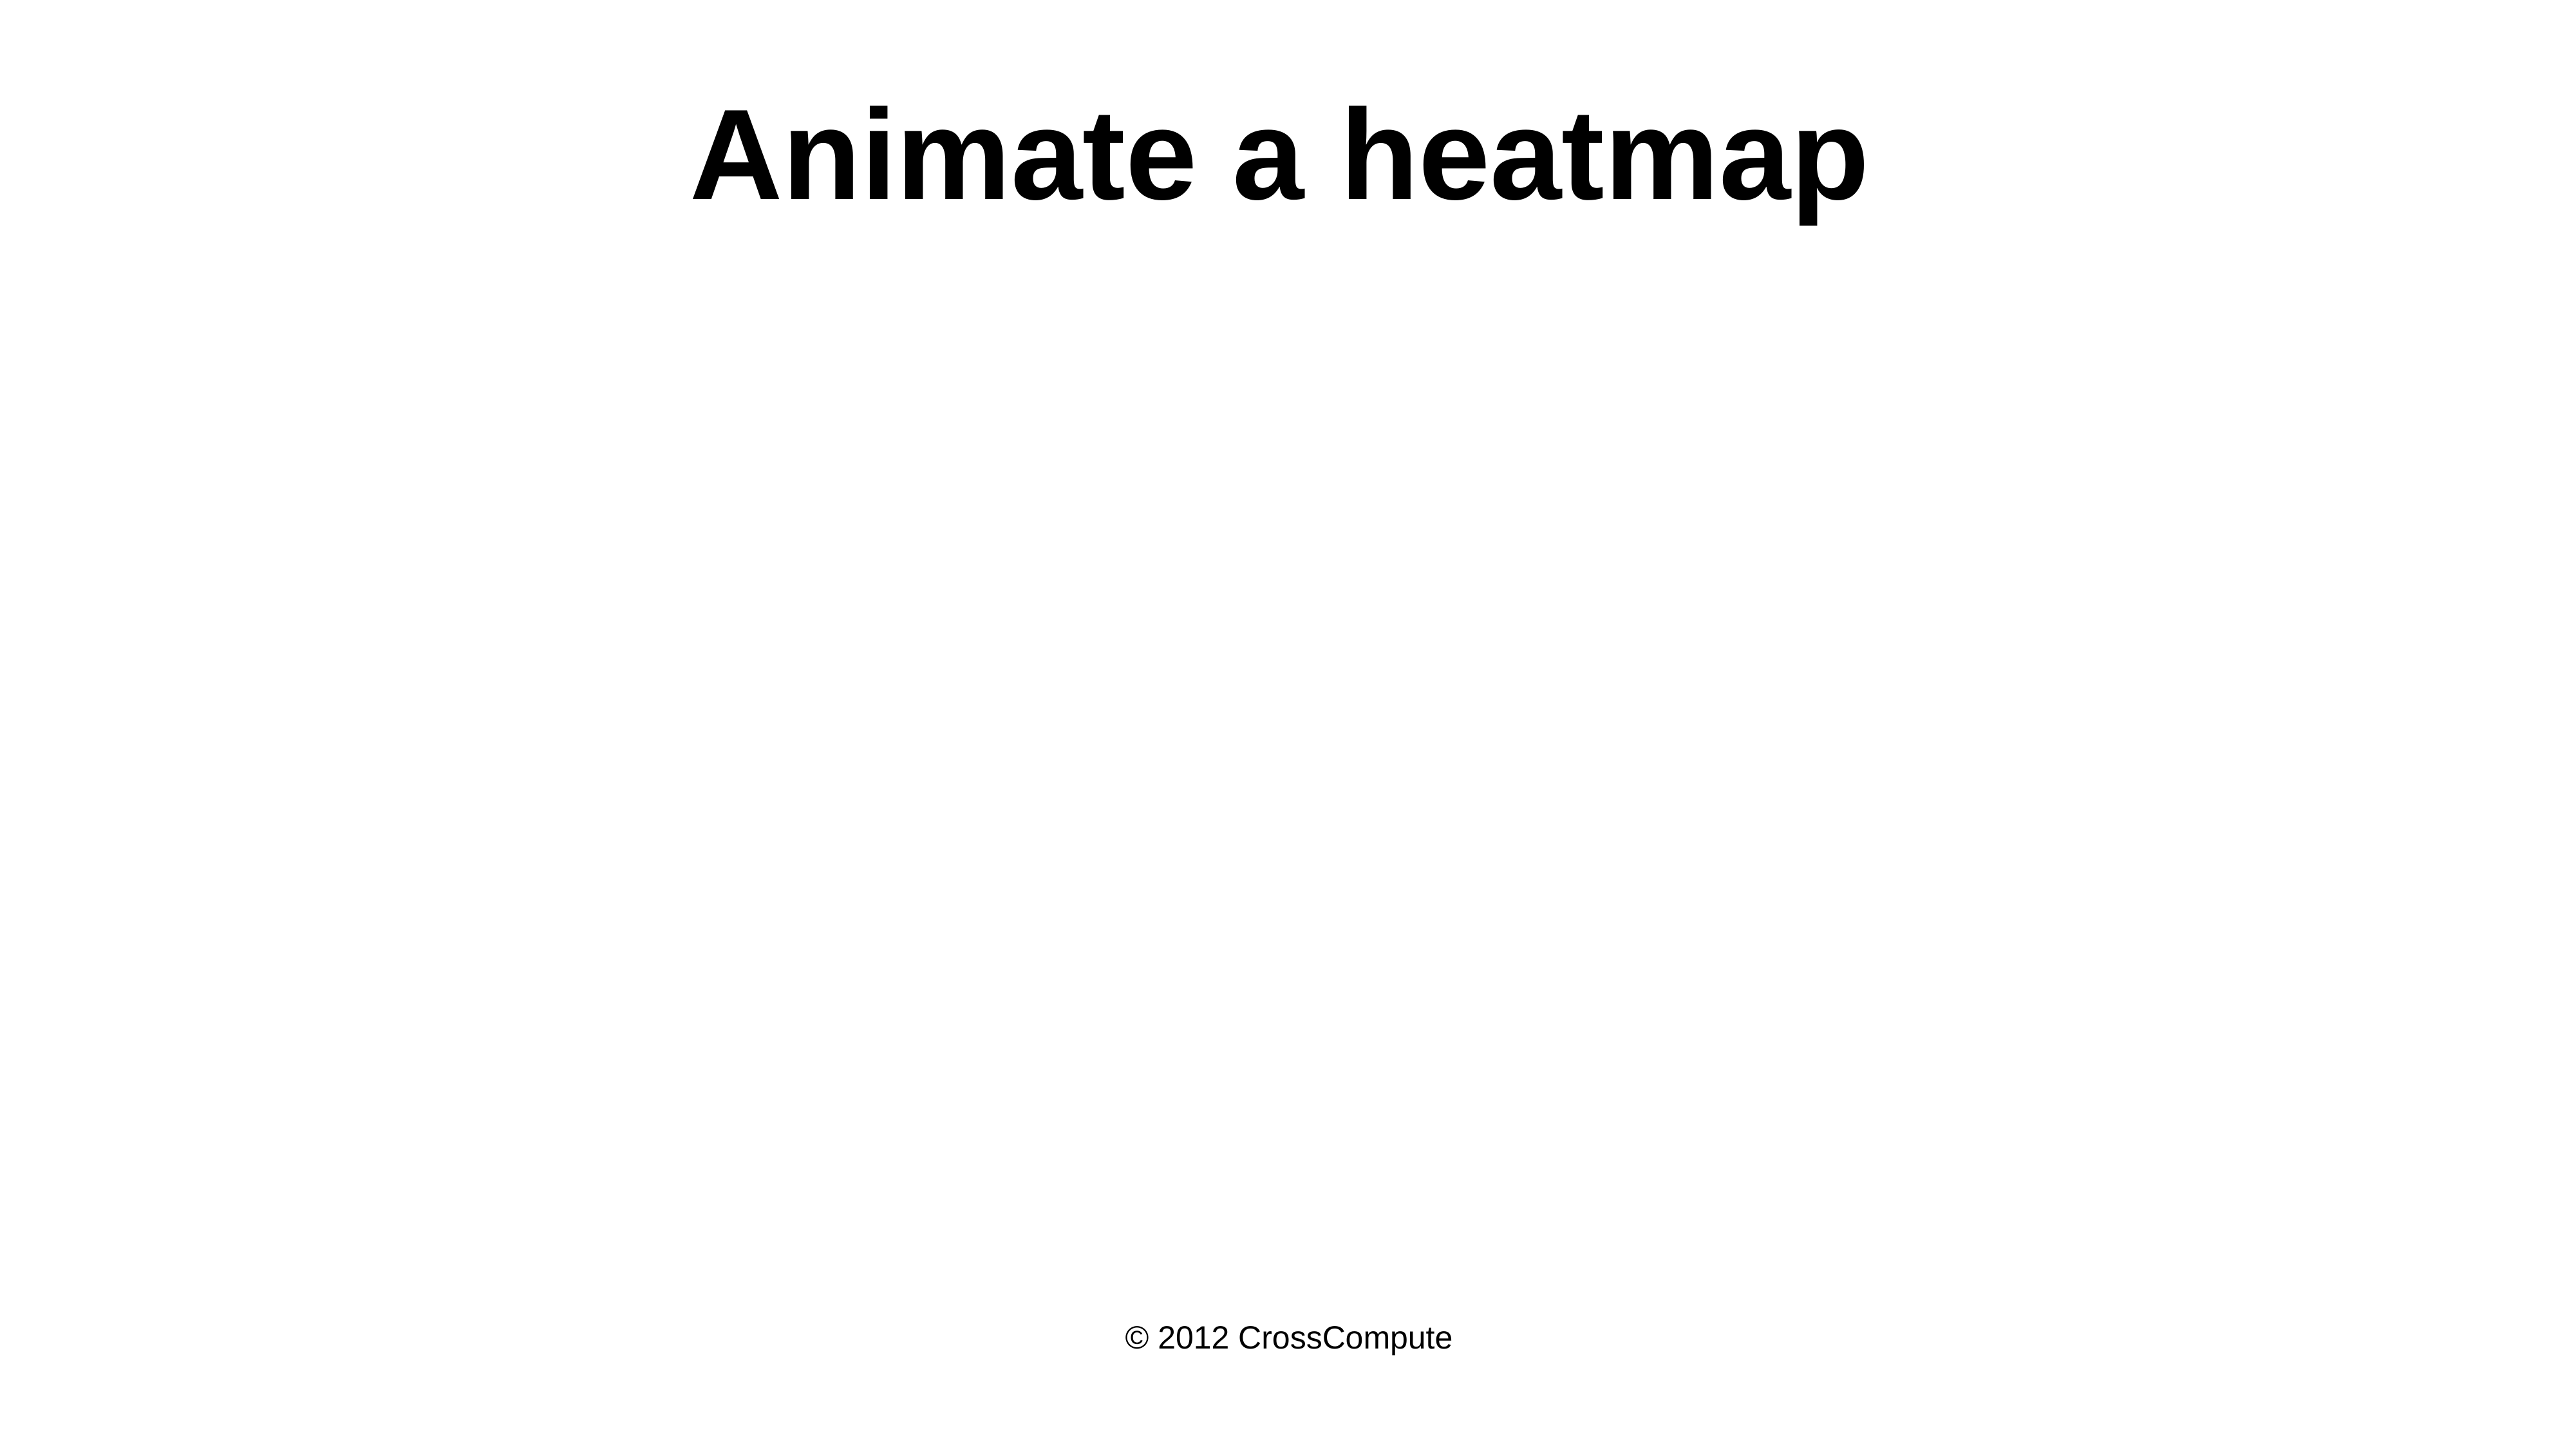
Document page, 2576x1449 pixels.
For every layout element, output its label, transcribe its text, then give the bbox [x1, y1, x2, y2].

title Animate a heatmap [72, 19, 2488, 290]
